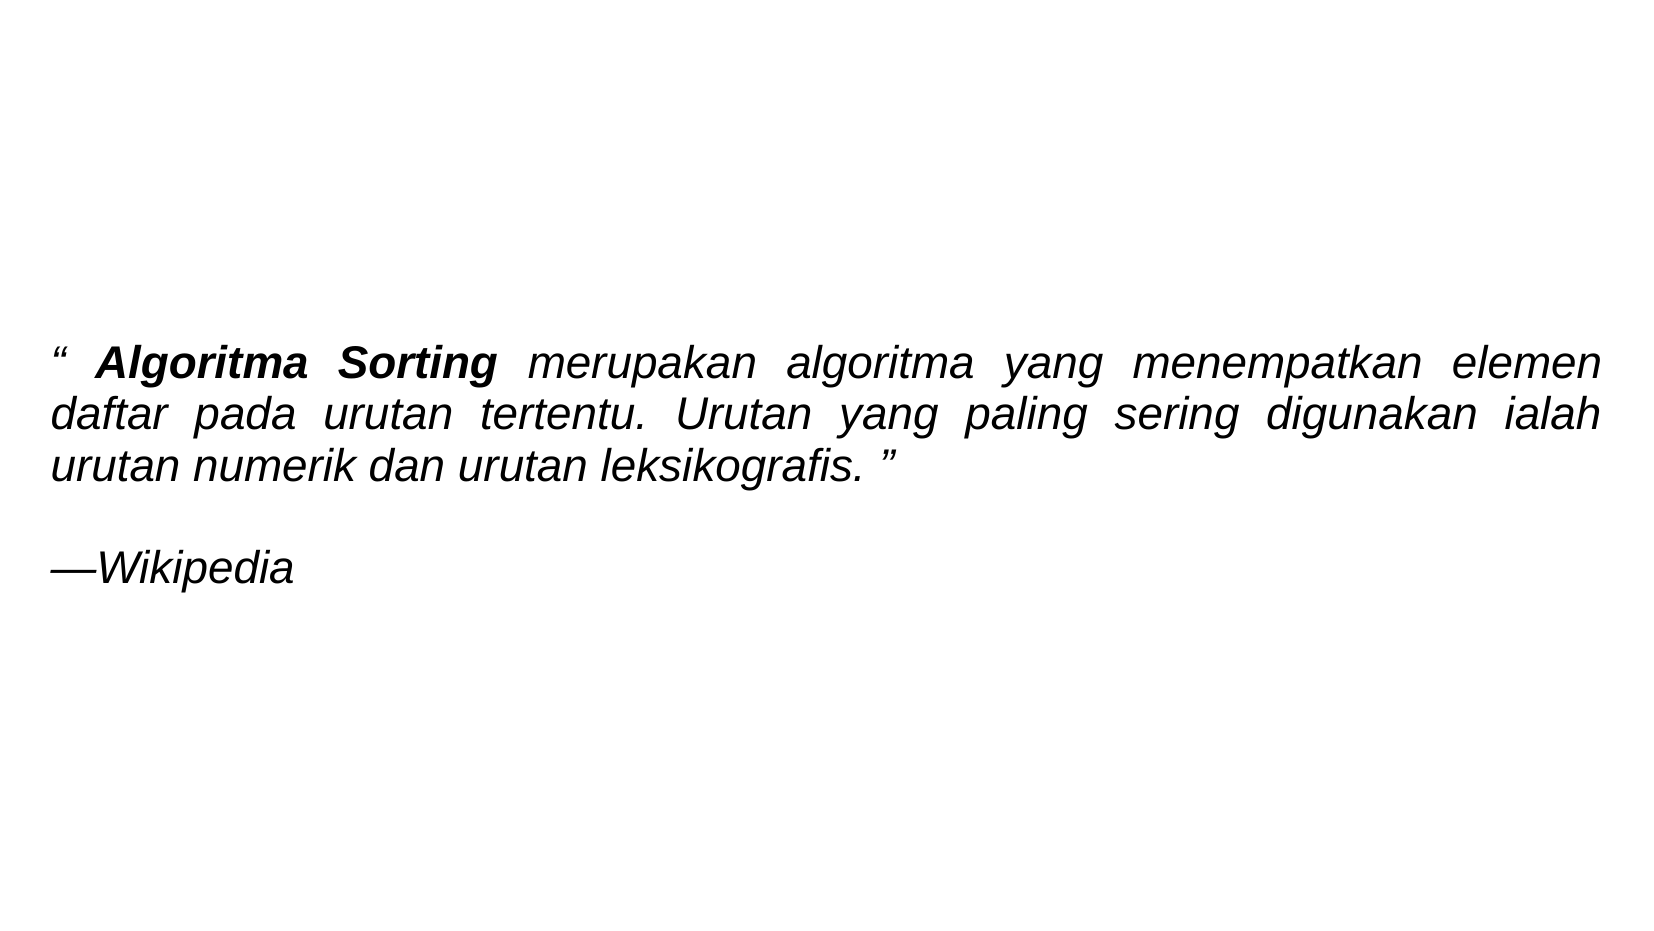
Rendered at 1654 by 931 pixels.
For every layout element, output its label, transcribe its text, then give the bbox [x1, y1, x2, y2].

subtitle “ Algoritma Sorting merupakan algoritma yang menempatkan elemen daftar pada urutan tertentu. Urutan yang paling sering digunakan ialah urutan numerik dan urutan leksikografis. ” —Wikipedia [50, 266, 1603, 664]
